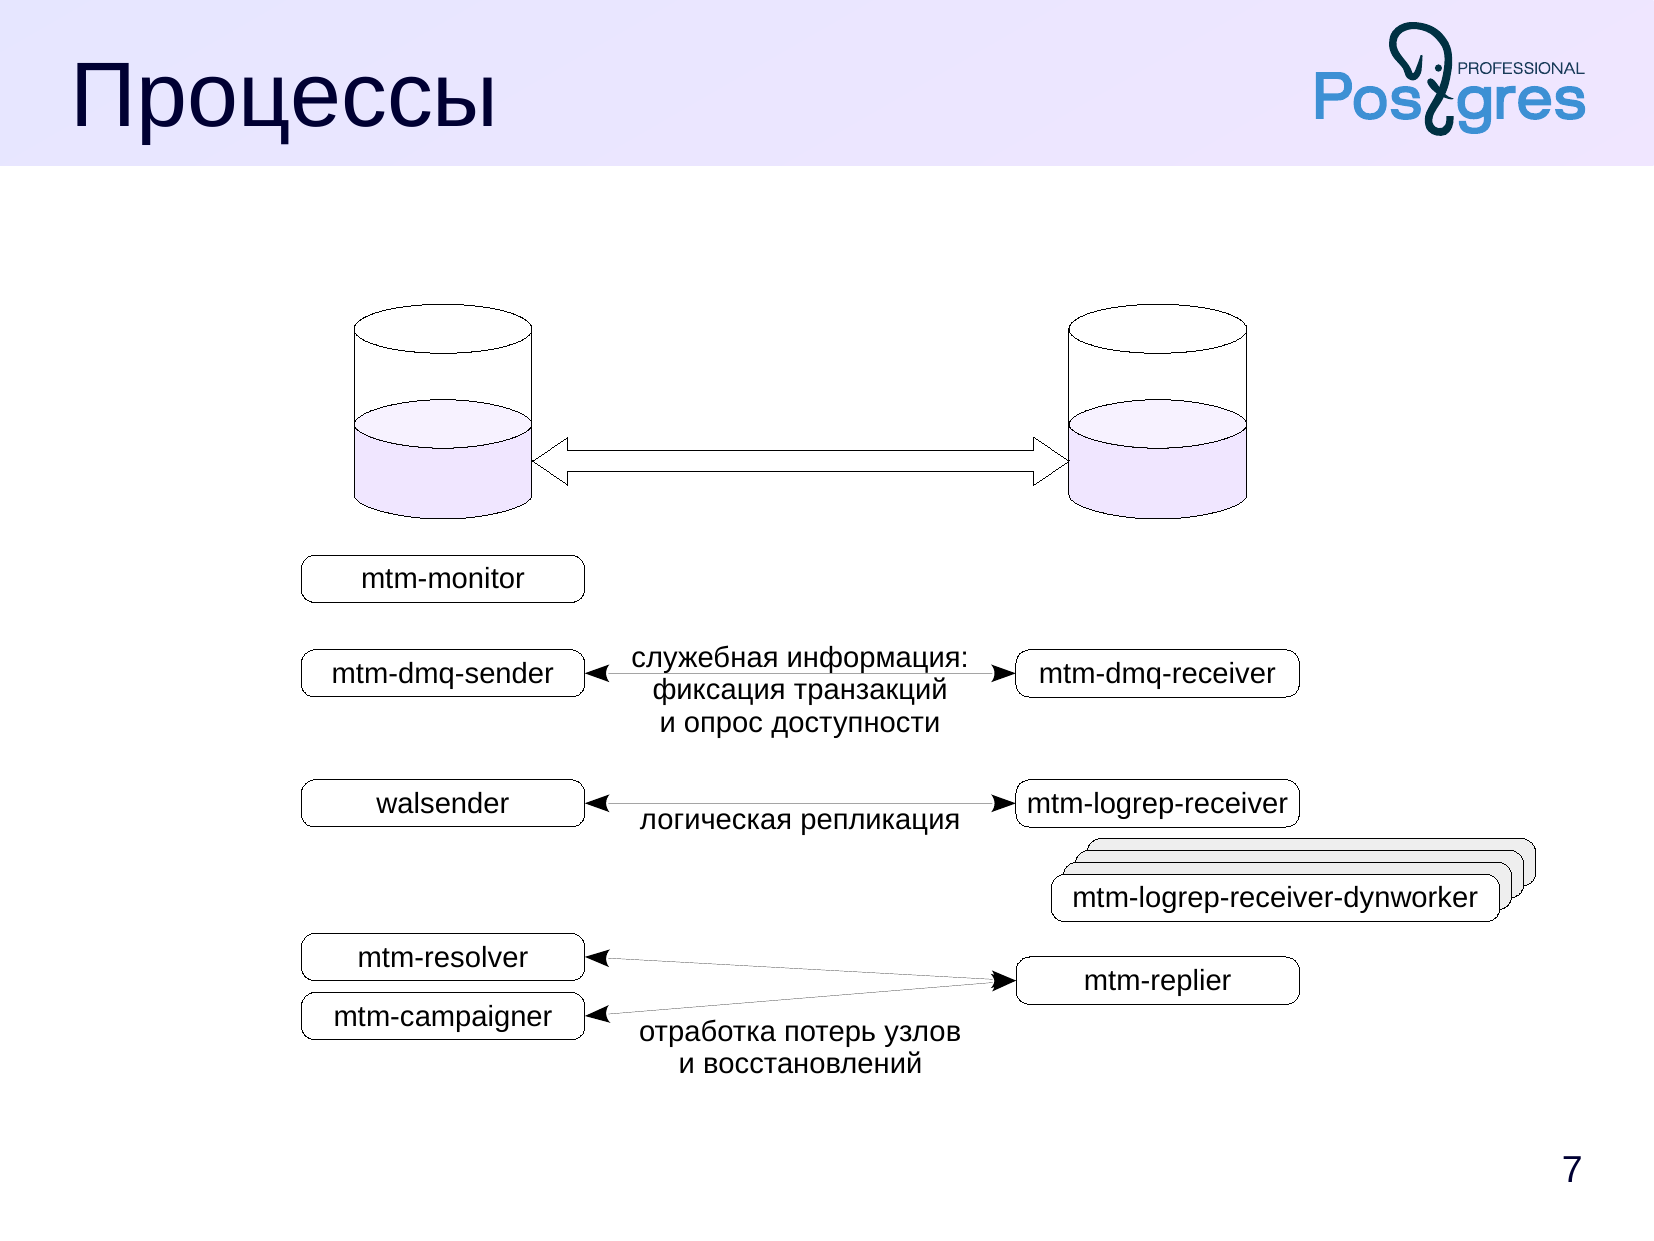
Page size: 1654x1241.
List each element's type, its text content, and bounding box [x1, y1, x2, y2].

text_box mtm-dmq-sender [301, 649, 585, 697]
text_box [354, 304, 1247, 519]
text_box mtm-logrep-receiver-dynworker [1051, 874, 1500, 922]
text_box mtm-logrep-receiver [1015, 779, 1300, 828]
text_box mtm-dmq-receiver [1015, 649, 1300, 698]
text_box mtm-resolver [301, 933, 585, 981]
text_box [1063, 838, 1536, 910]
title Процессы [70, 43, 1241, 147]
text_box mtm-monitor [301, 555, 585, 603]
text_box walsender [301, 779, 585, 827]
text_box mtm-replier [1016, 956, 1300, 1005]
text_box mtm-campaigner [301, 992, 585, 1040]
